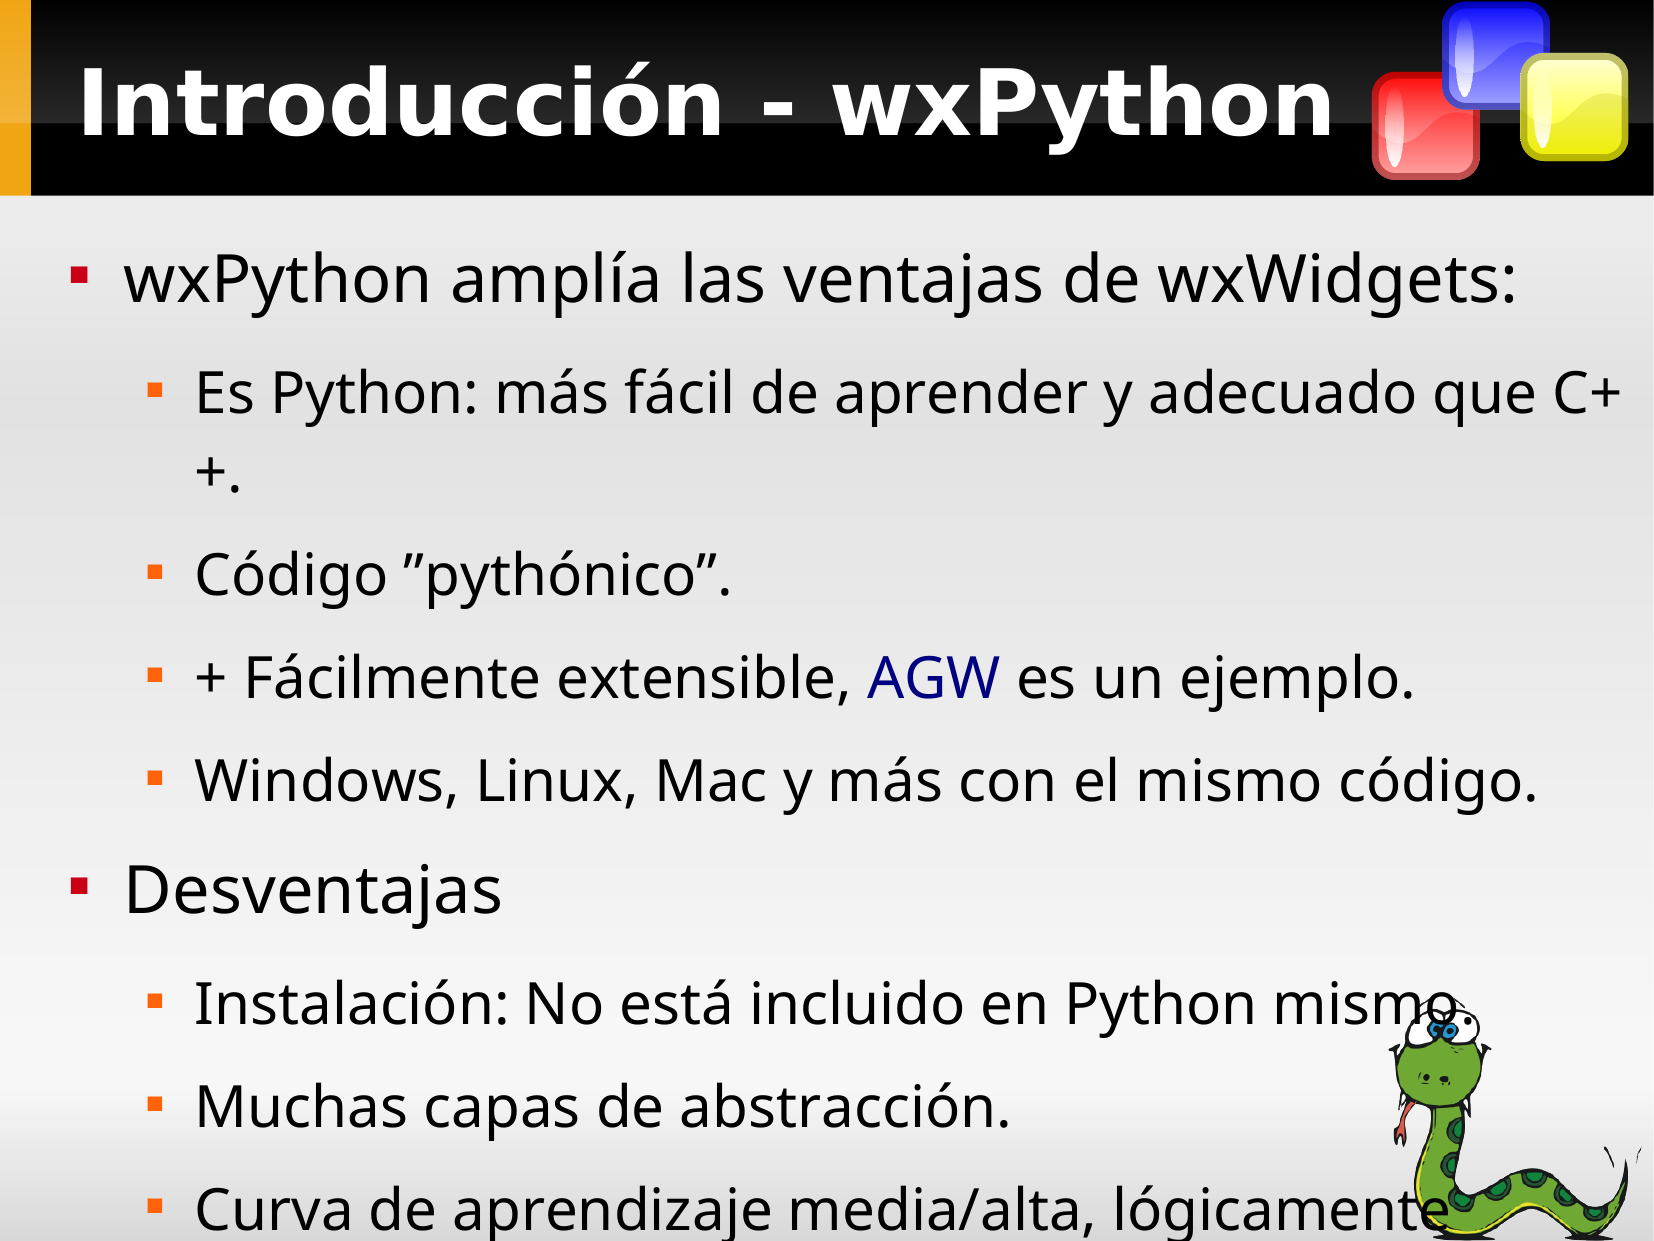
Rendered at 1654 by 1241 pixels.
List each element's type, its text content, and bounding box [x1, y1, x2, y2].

title Introducción - wxPython [76, 7, 1565, 200]
list wxPython amplía las ventajas de wxWidgets: Es Python: más fácil de aprender y adecuado que C++. Código ”pythónico”. + Fácilmente extensible, AGW es un ejemplo. Windows, Linux, Mac y más con el mismo código. Desventajas Instalación: No está incluido en Python mismo. Muchas capas de abstracción. Curva de aprendizaje media/alta, lógicamente según la aplicación que se quiera desarrollar [53, 231, 1648, 1241]
picture [0, 0, 1654, 1241]
